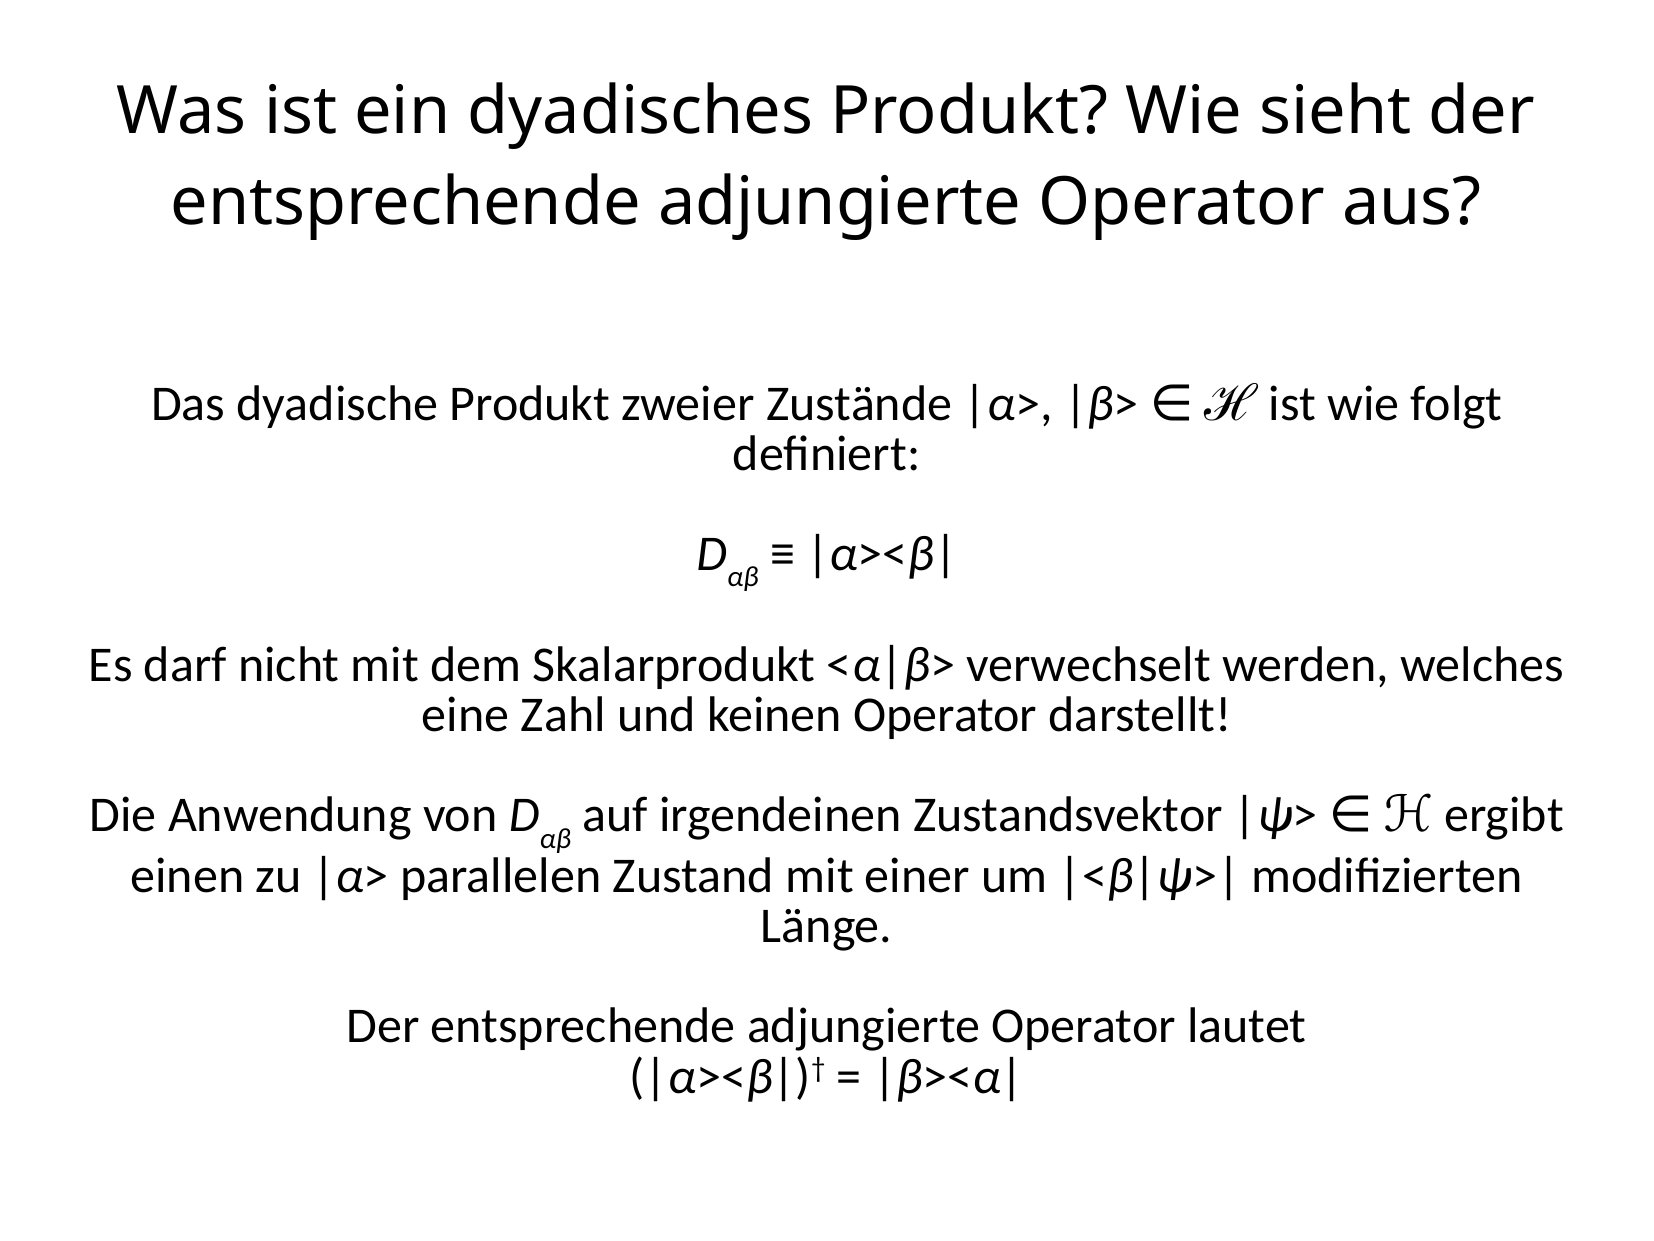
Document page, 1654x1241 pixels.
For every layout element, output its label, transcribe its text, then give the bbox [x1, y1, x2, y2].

subtitle Das dyadische Produkt zweier Zustände |α>, |β> ∈ ℋ ist wie folgt definiert: Dαβ ≡ |α><β| Es darf nicht mit dem Skalarprodukt <α|β> verwechselt werden, welches eine Zahl und keinen Operator darstellt! Die Anwendung von Dαβ auf irgendeinen Zustandsvektor |ψ> ∈ ℋ ergibt einen zu |α> parallelen Zustand mit einer um |<β|ψ>| modifizierten Länge. Der entsprechende adjungierte Operator lautet (|α><β|)† = |β><α| [82, 306, 1571, 1183]
title Was ist ein dyadisches Produkt? Wie sieht der entsprechende adjungierte Operator aus? [82, 49, 1571, 257]
